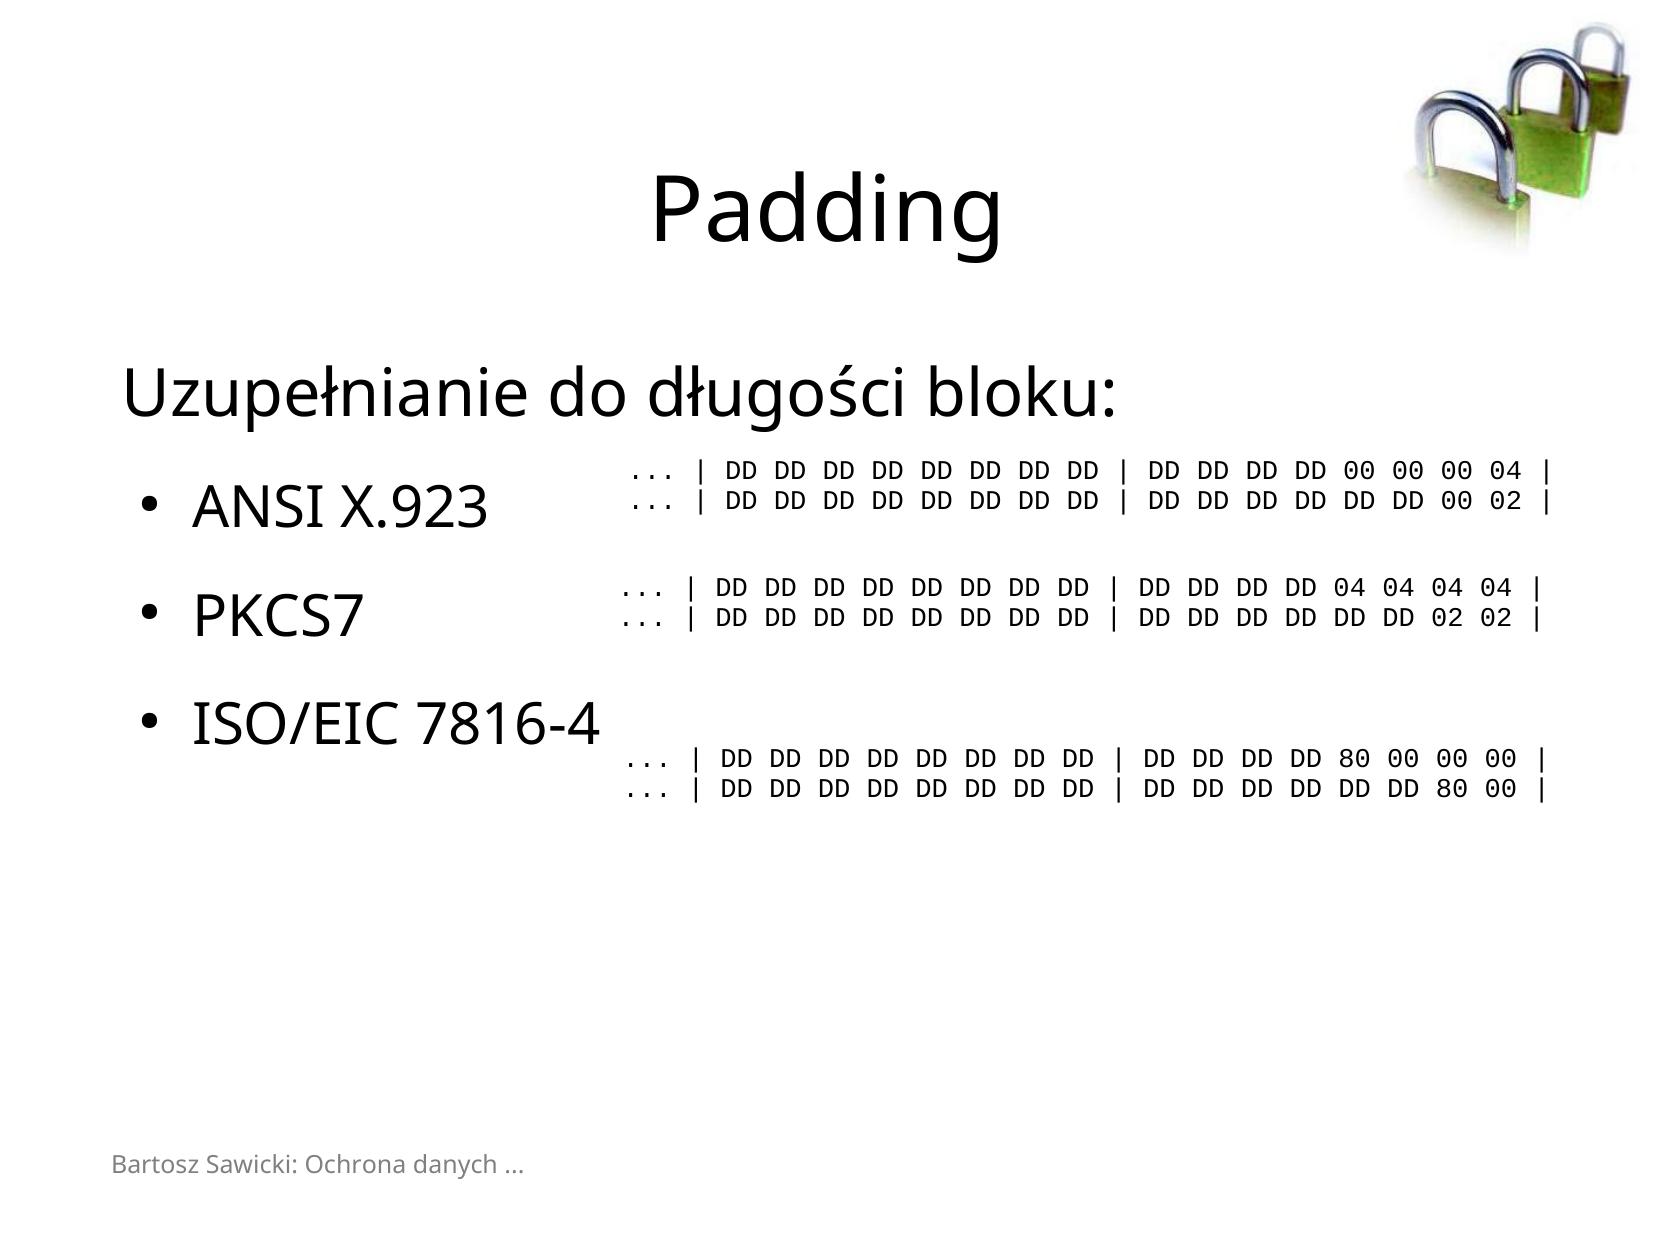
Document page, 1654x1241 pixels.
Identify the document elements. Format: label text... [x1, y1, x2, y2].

text_box ... | DD DD DD DD DD DD DD DD | DD DD DD DD 80 00 00 00 | ... | DD DD DD DD DD DD DD DD | DD DD DD DD DD DD 80 00 | [622, 744, 1604, 807]
title Padding [121, 102, 1534, 310]
text_box ... | DD DD DD DD DD DD DD DD | DD DD DD DD 00 00 00 04 | ... | DD DD DD DD DD DD DD DD | DD DD DD DD DD DD 00 02 | [627, 456, 1609, 550]
text_box ... | DD DD DD DD DD DD DD DD | DD DD DD DD 04 04 04 04 | ... | DD DD DD DD DD DD DD DD | DD DD DD DD DD DD 02 02 | [617, 573, 1654, 667]
picture [1385, 14, 1640, 266]
list Uzupełnianie do długości bloku: ANSI X.923 PKCS7 ISO/EIC 7816-4 [121, 344, 1534, 1065]
